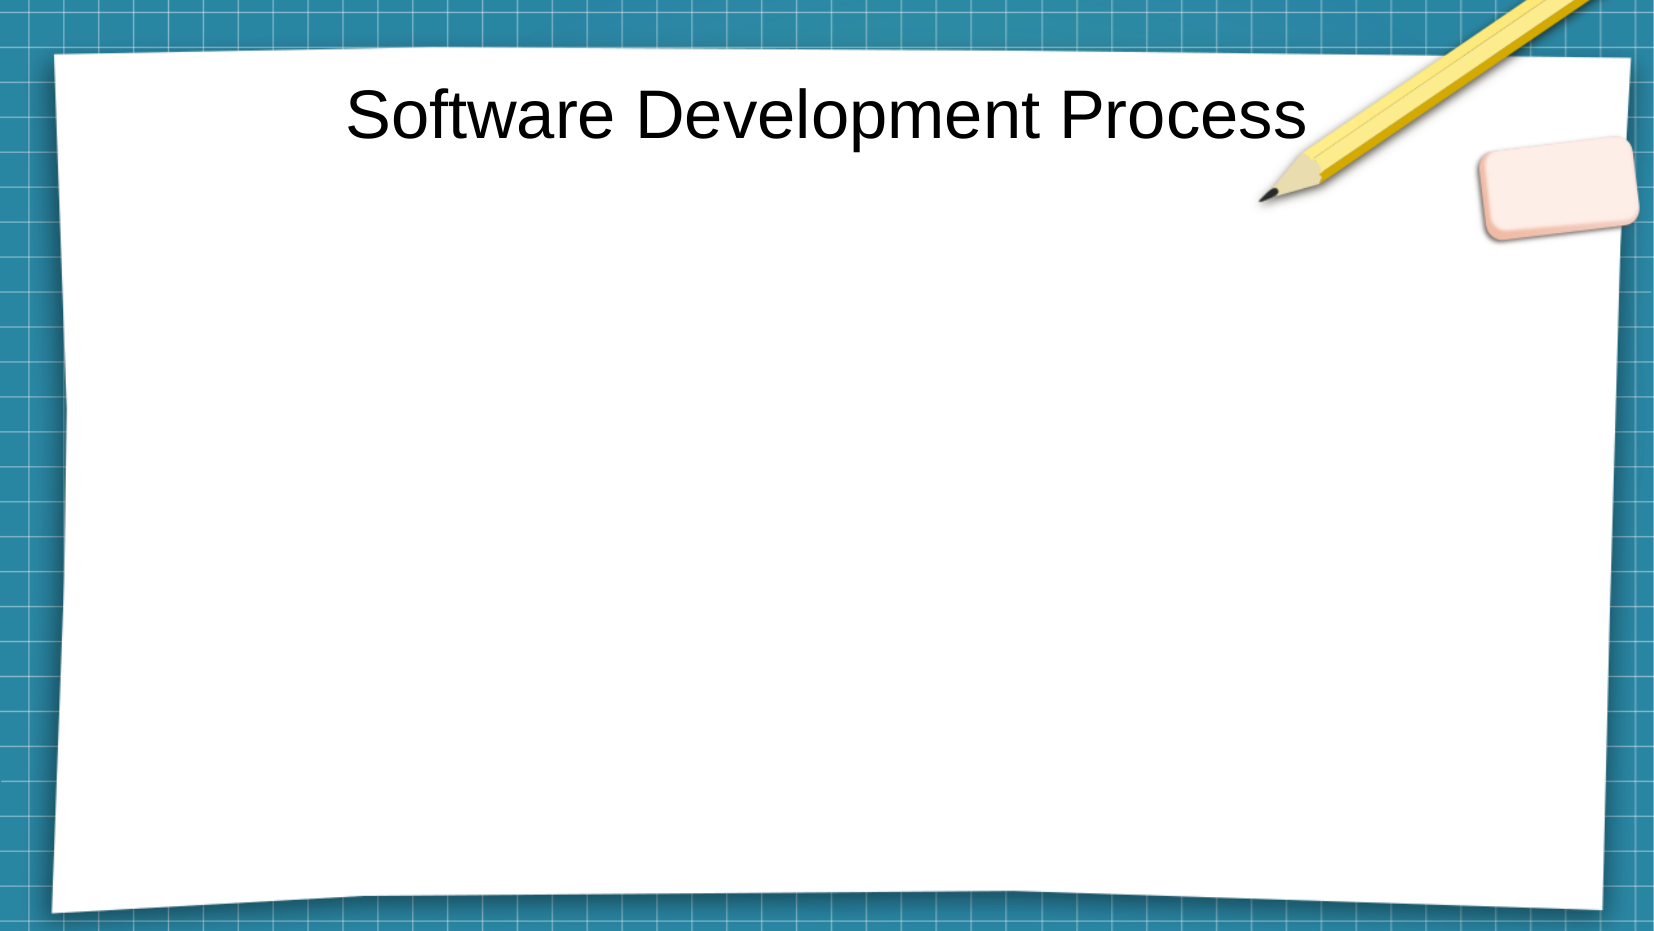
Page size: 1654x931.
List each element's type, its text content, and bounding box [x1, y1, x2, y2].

picture [0, 0, 1654, 931]
title Software Development Process [82, 37, 1571, 193]
